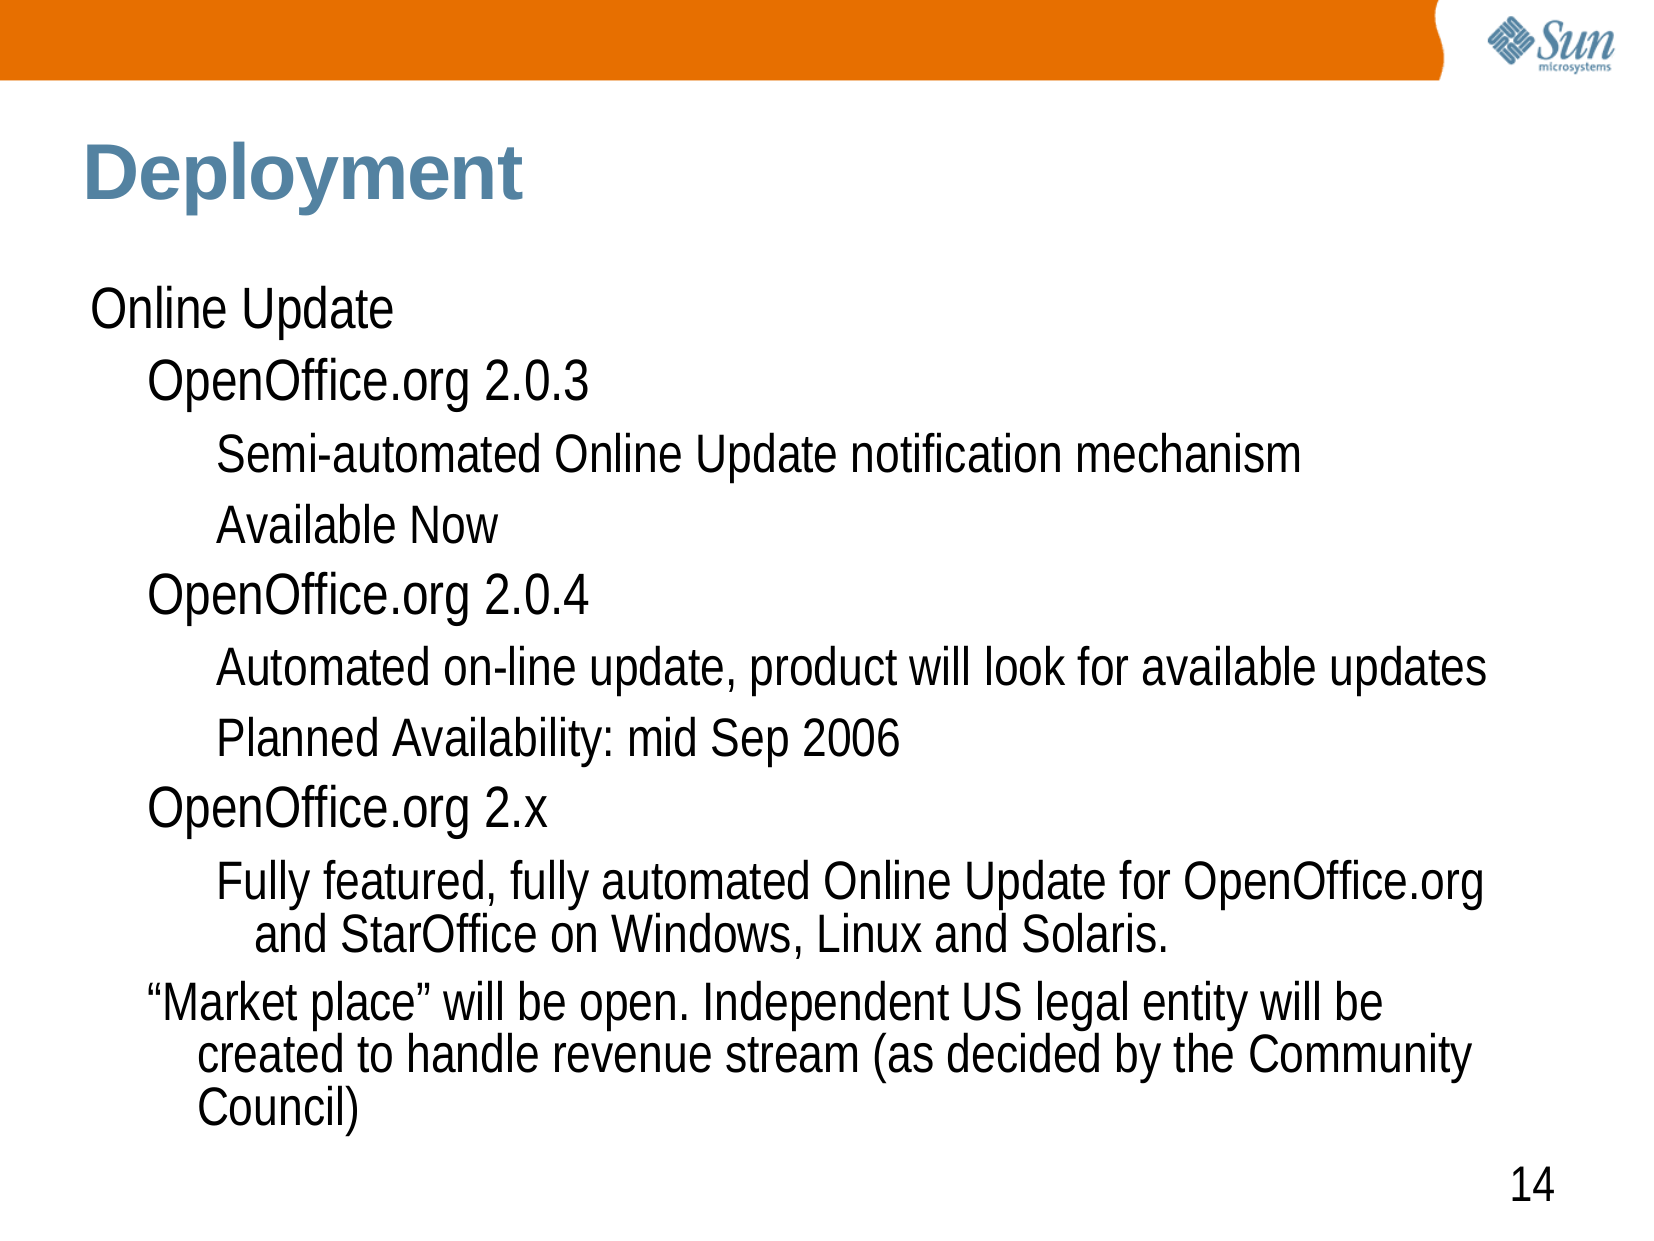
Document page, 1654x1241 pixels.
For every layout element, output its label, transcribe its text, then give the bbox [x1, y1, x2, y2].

title Deployment [82, 135, 1585, 251]
picture [0, 0, 1654, 83]
list Online Update OpenOffice.org 2.0.3 Semi-automated Online Update notification mechanism Available Now OpenOffice.org 2.0.4 Automated on-line update, product will look for available updates Planned Availability: mid Sep 2006 OpenOffice.org 2.x Fully featured, fully automated Online Update for OpenOffice.org and StarOffice on Windows, Linux and Solaris. “Market place” will be open. Independent US legal entity will be created to handle revenue stream (as decided by the Community Council) [71, 283, 1545, 1139]
